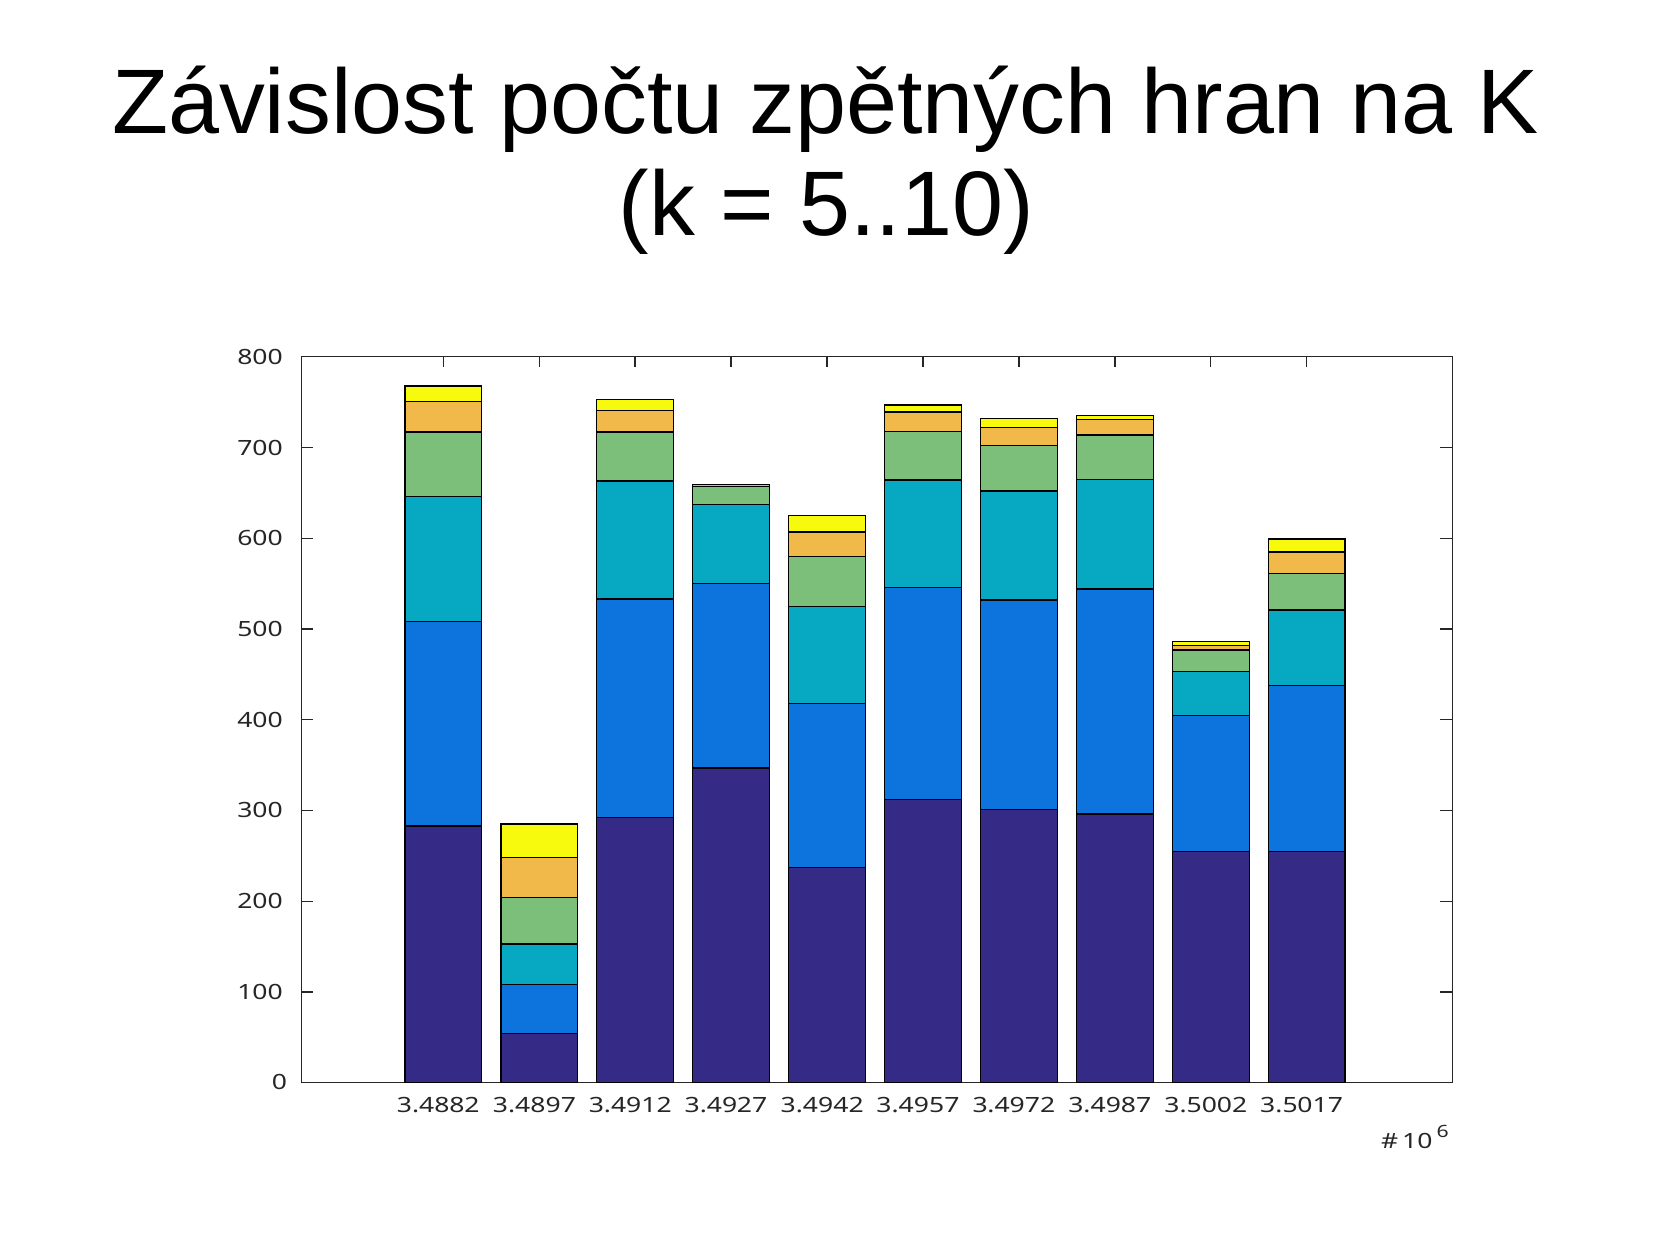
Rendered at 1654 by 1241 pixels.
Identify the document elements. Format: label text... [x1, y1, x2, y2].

title Závislost počtu zpětných hran na K (k = 5..10) [82, 49, 1571, 257]
picture [106, 290, 1595, 1182]
